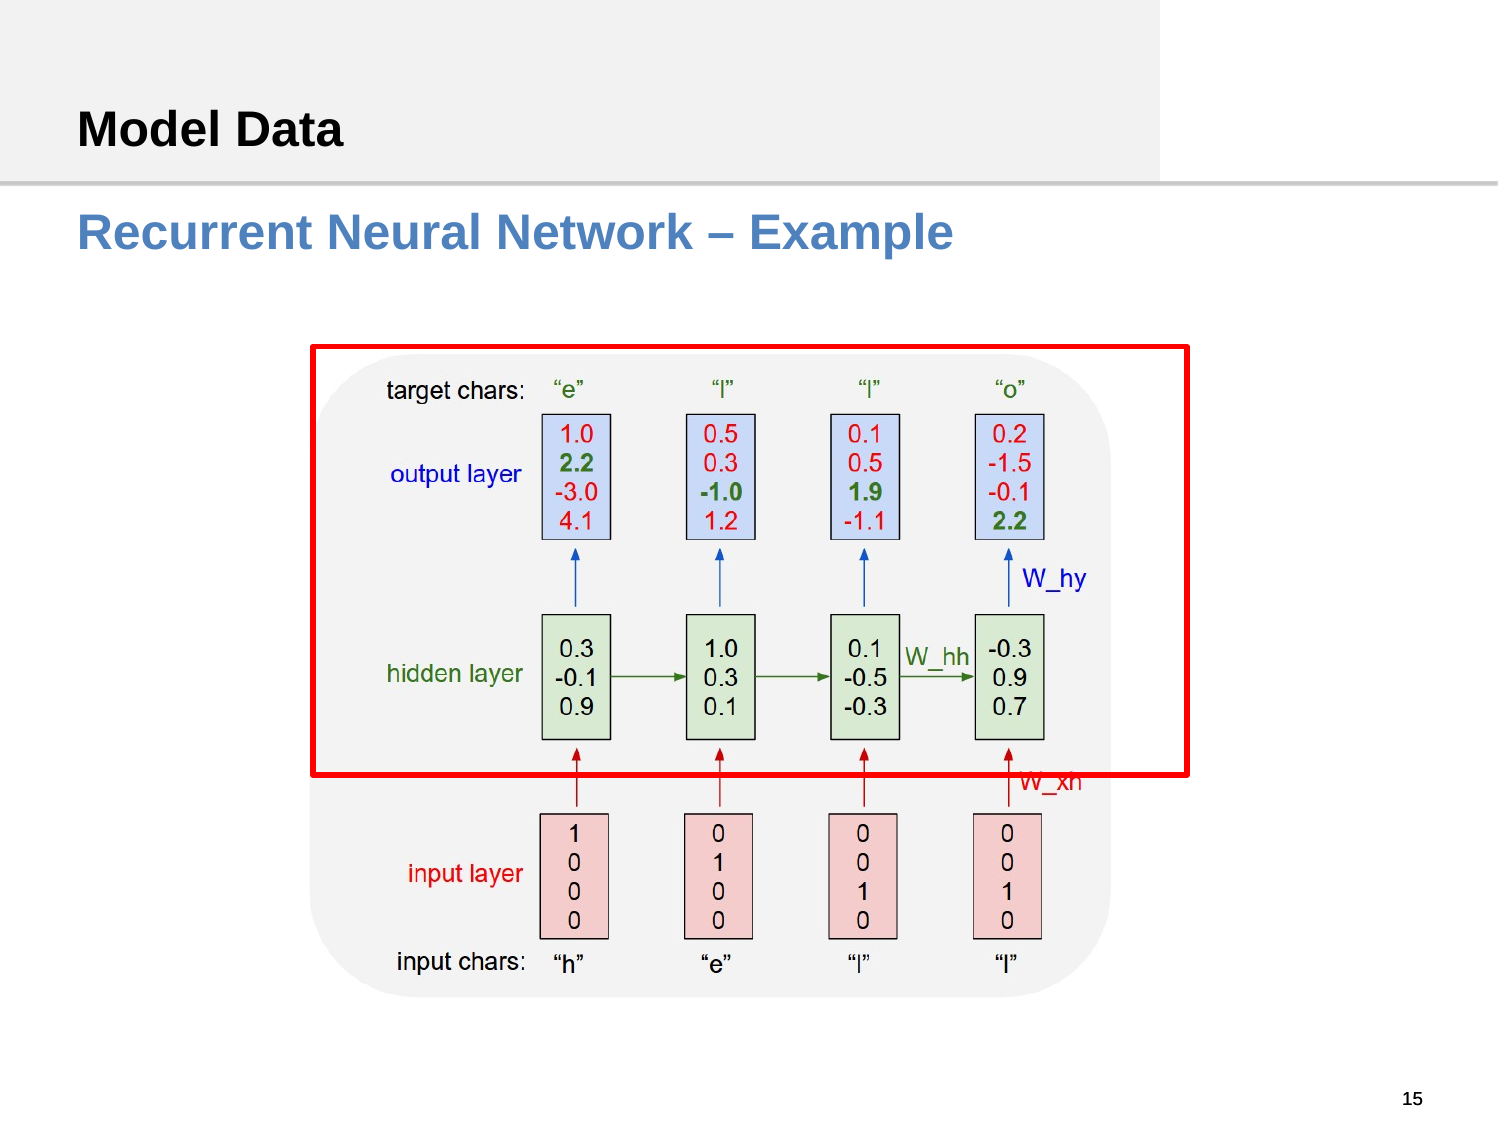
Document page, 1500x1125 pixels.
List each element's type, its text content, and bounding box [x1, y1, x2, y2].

text_box Model Data [76, 39, 1042, 157]
picture [301, 346, 1118, 1003]
picture [316, 349, 1118, 772]
text_box Recurrent Neural Network – Example [76, 200, 1424, 259]
